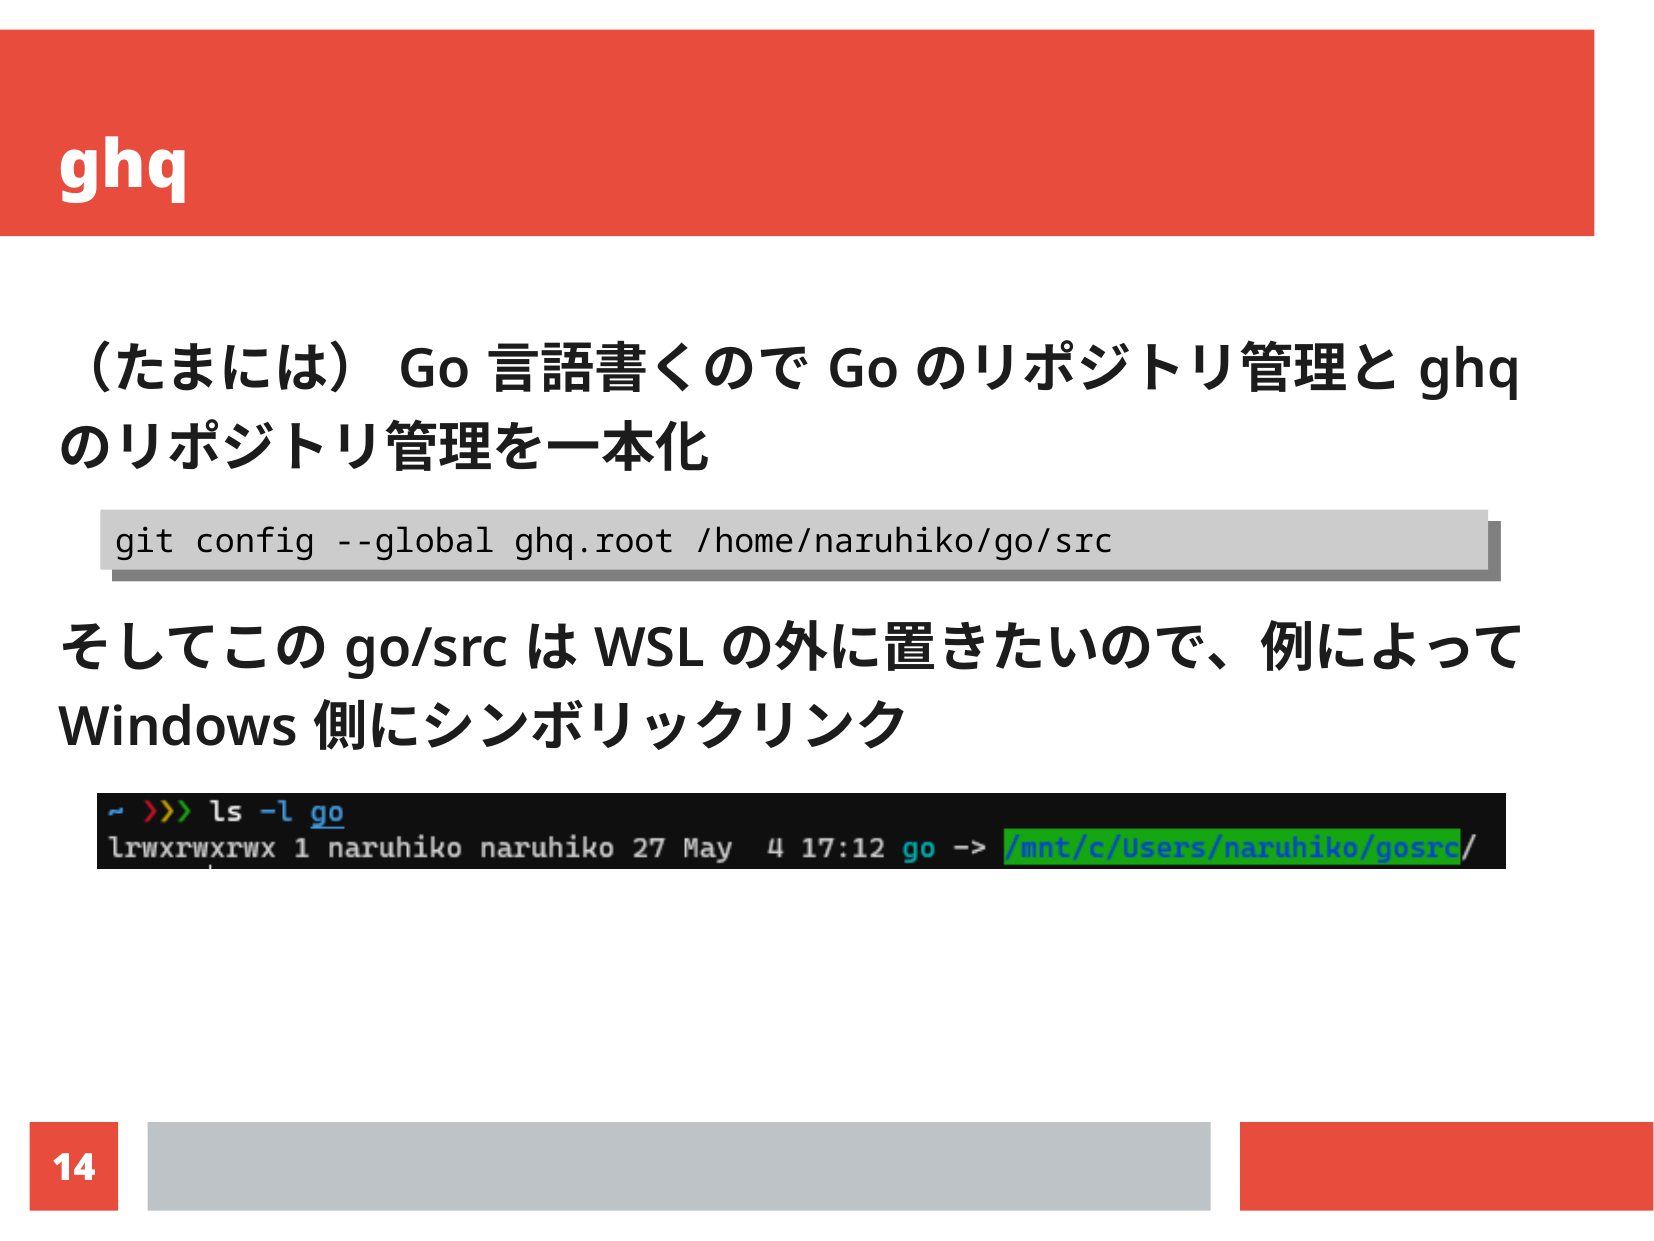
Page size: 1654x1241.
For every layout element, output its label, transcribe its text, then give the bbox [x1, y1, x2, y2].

picture [97, 793, 1506, 869]
list （たまには）Go言語書くのでGoのリポジトリ管理とghqのリポジトリ管理を一本化 そしてこのgo/srcはWSLの外に置きたいので、例によってWindows側にシンボリックリンク [59, 324, 1565, 1093]
title ghq [59, 59, 1595, 207]
text_box git config --global ghq.root /home/naruhiko/go/src [100, 509, 1489, 567]
